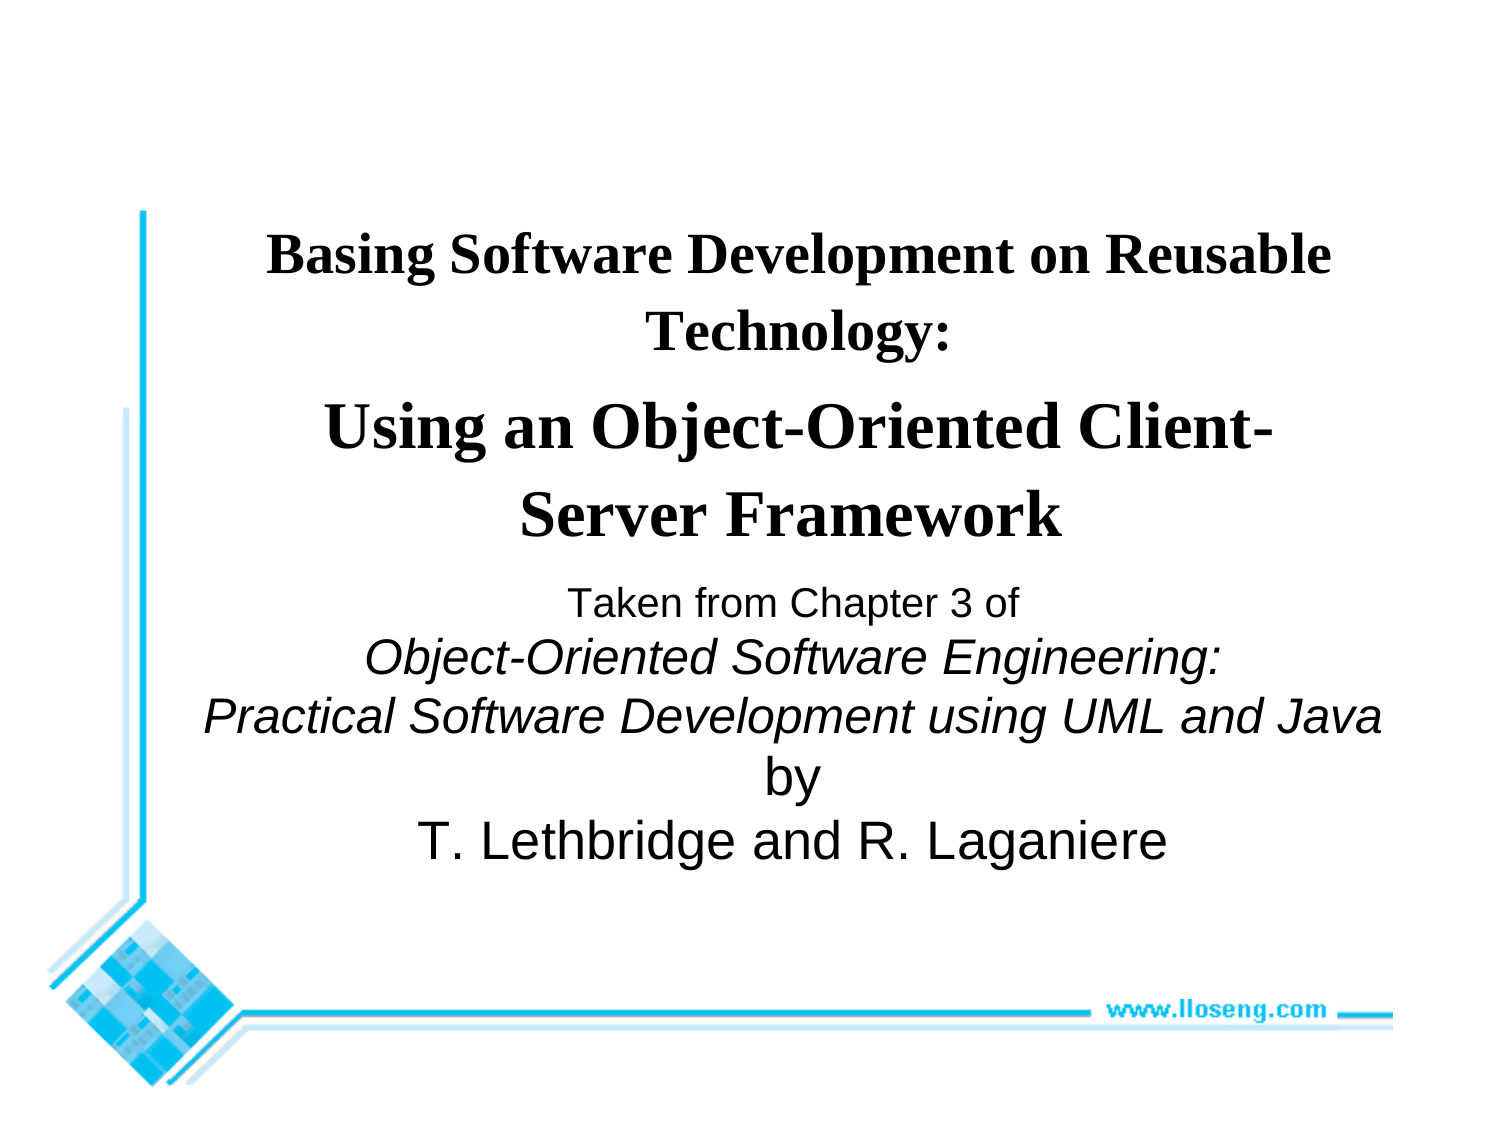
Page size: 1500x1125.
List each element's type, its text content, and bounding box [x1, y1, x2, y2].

subtitle Basing Software Development on Reusable Technology: Using an Object-Oriented Client-Server Framework [240, 201, 1360, 639]
picture [35, 199, 1363, 1089]
text_box Taken from Chapter 3 of Object-Oriented Software Engineering: Practical Software Development using UML and Java by T. Lethbridge and R. Laganiere [155, 569, 1431, 879]
